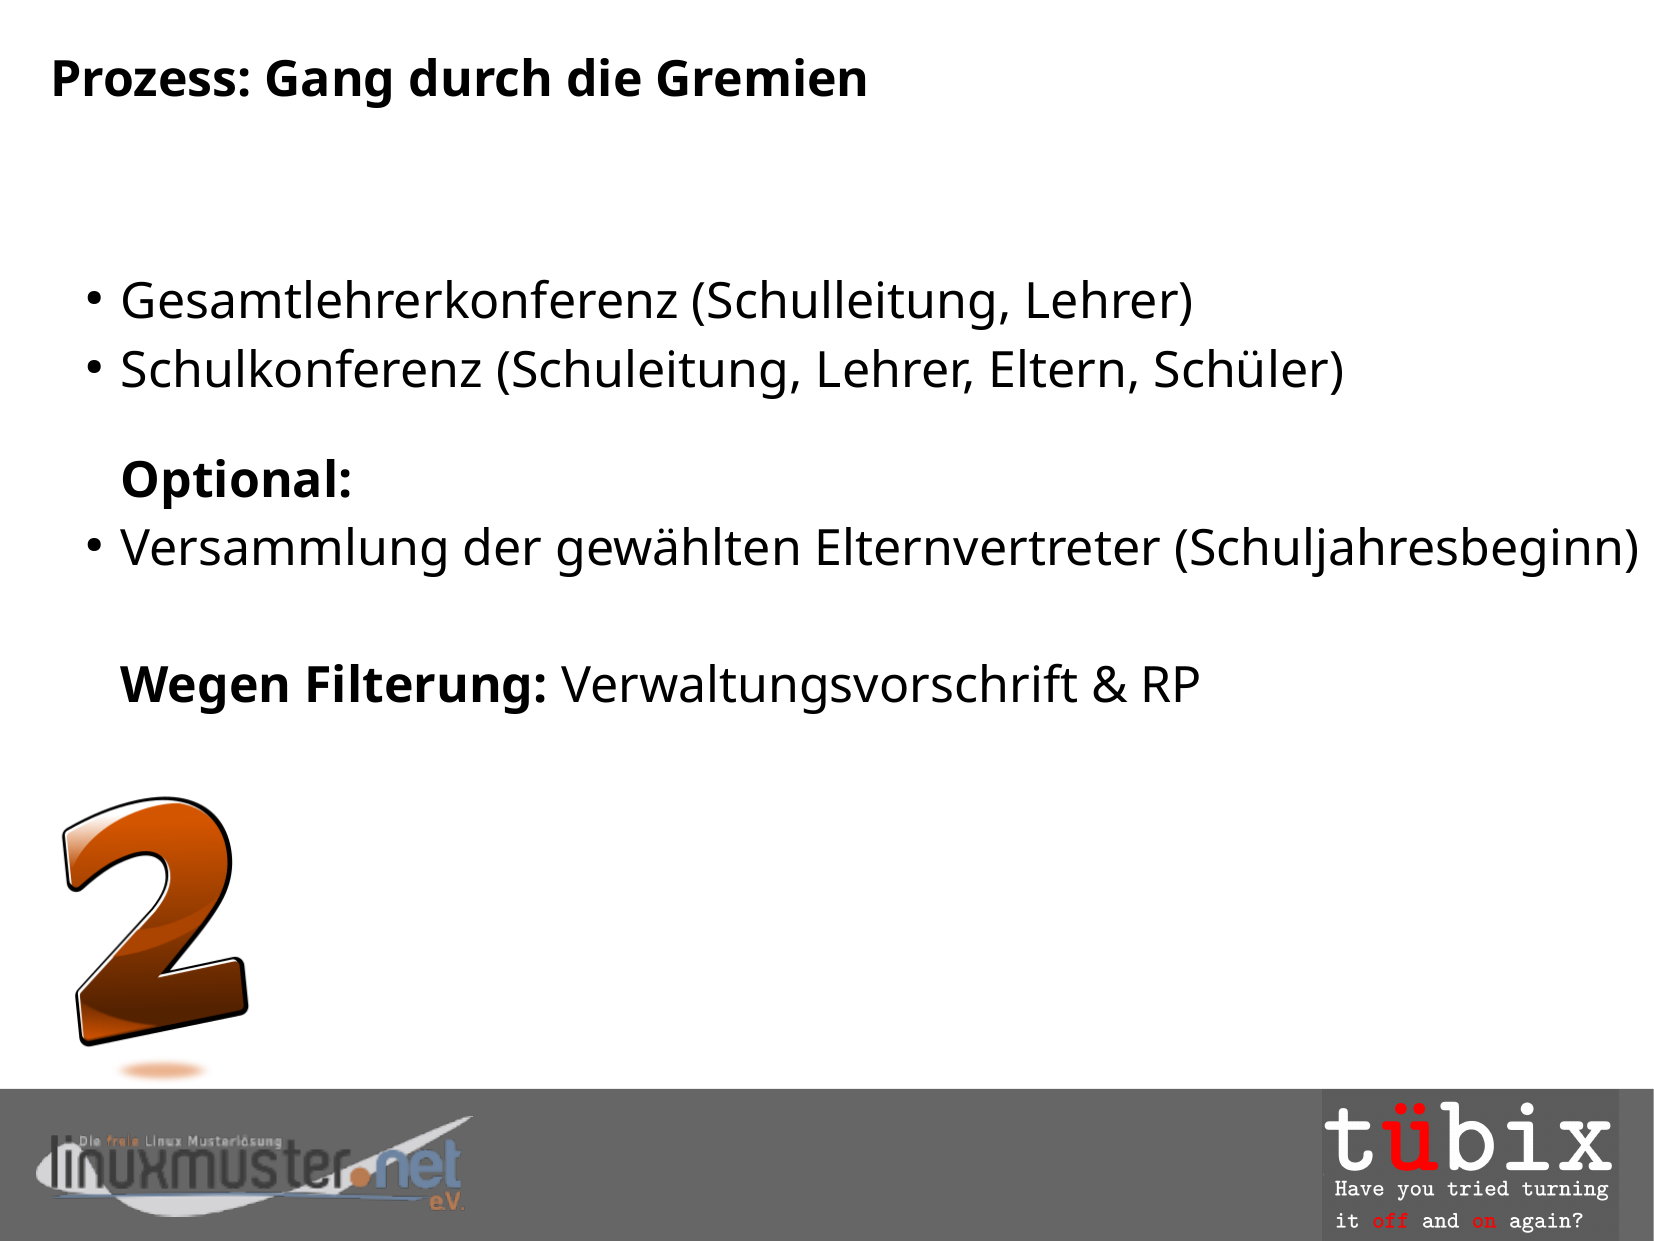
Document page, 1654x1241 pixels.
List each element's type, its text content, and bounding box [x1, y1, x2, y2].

text_box Gesamtlehrerkonferenz (Schulleitung, Lehrer) Schulkonferenz (Schuleitung, Lehrer, Eltern, Schüler) Optional: Versammlung der gewählten Elternvertreter (Schuljahresbeginn) Wegen Filterung: Verwaltungsvorschrift & RP [70, 258, 1548, 693]
picture [1322, 1089, 1619, 1241]
picture [0, 782, 304, 1087]
picture [36, 1116, 473, 1217]
text_box Prozess: Gang durch die Gremien [35, 35, 826, 114]
